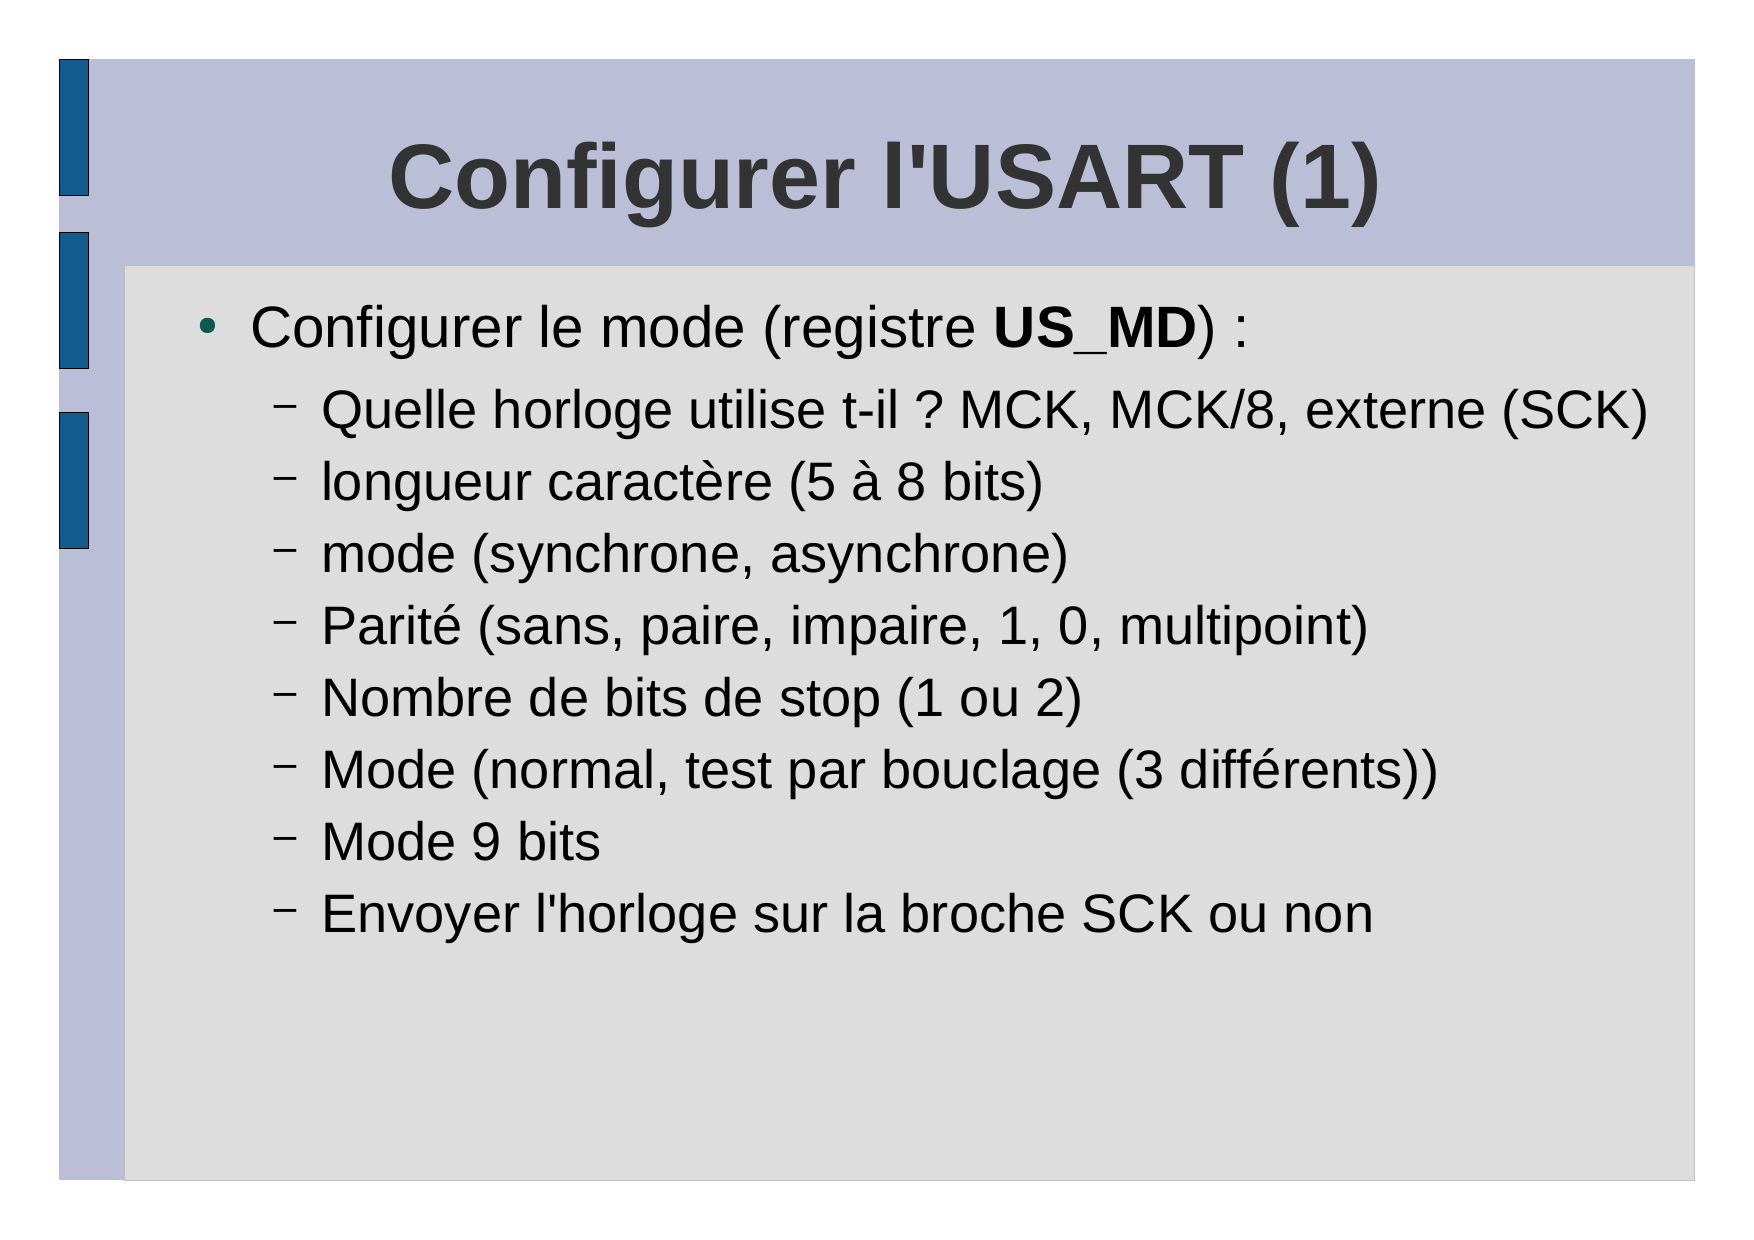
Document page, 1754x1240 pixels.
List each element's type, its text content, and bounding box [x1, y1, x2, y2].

title Configurer l'USART (1) [118, 88, 1654, 266]
list Configurer le mode (registre US_MD) : Quelle horloge utilise t-il ? MCK, MCK/8, externe (SCK) longueur caractère (5 à 8 bits) mode (synchrone, asynchrone) Parité (sans, paire, impaire, 1, 0, multipoint) Nombre de bits de stop (1 ou 2) Mode (normal, test par bouclage (3 différents)) Mode 9 bits Envoyer l'horloge sur la broche SCK ou non [179, 295, 1654, 1093]
